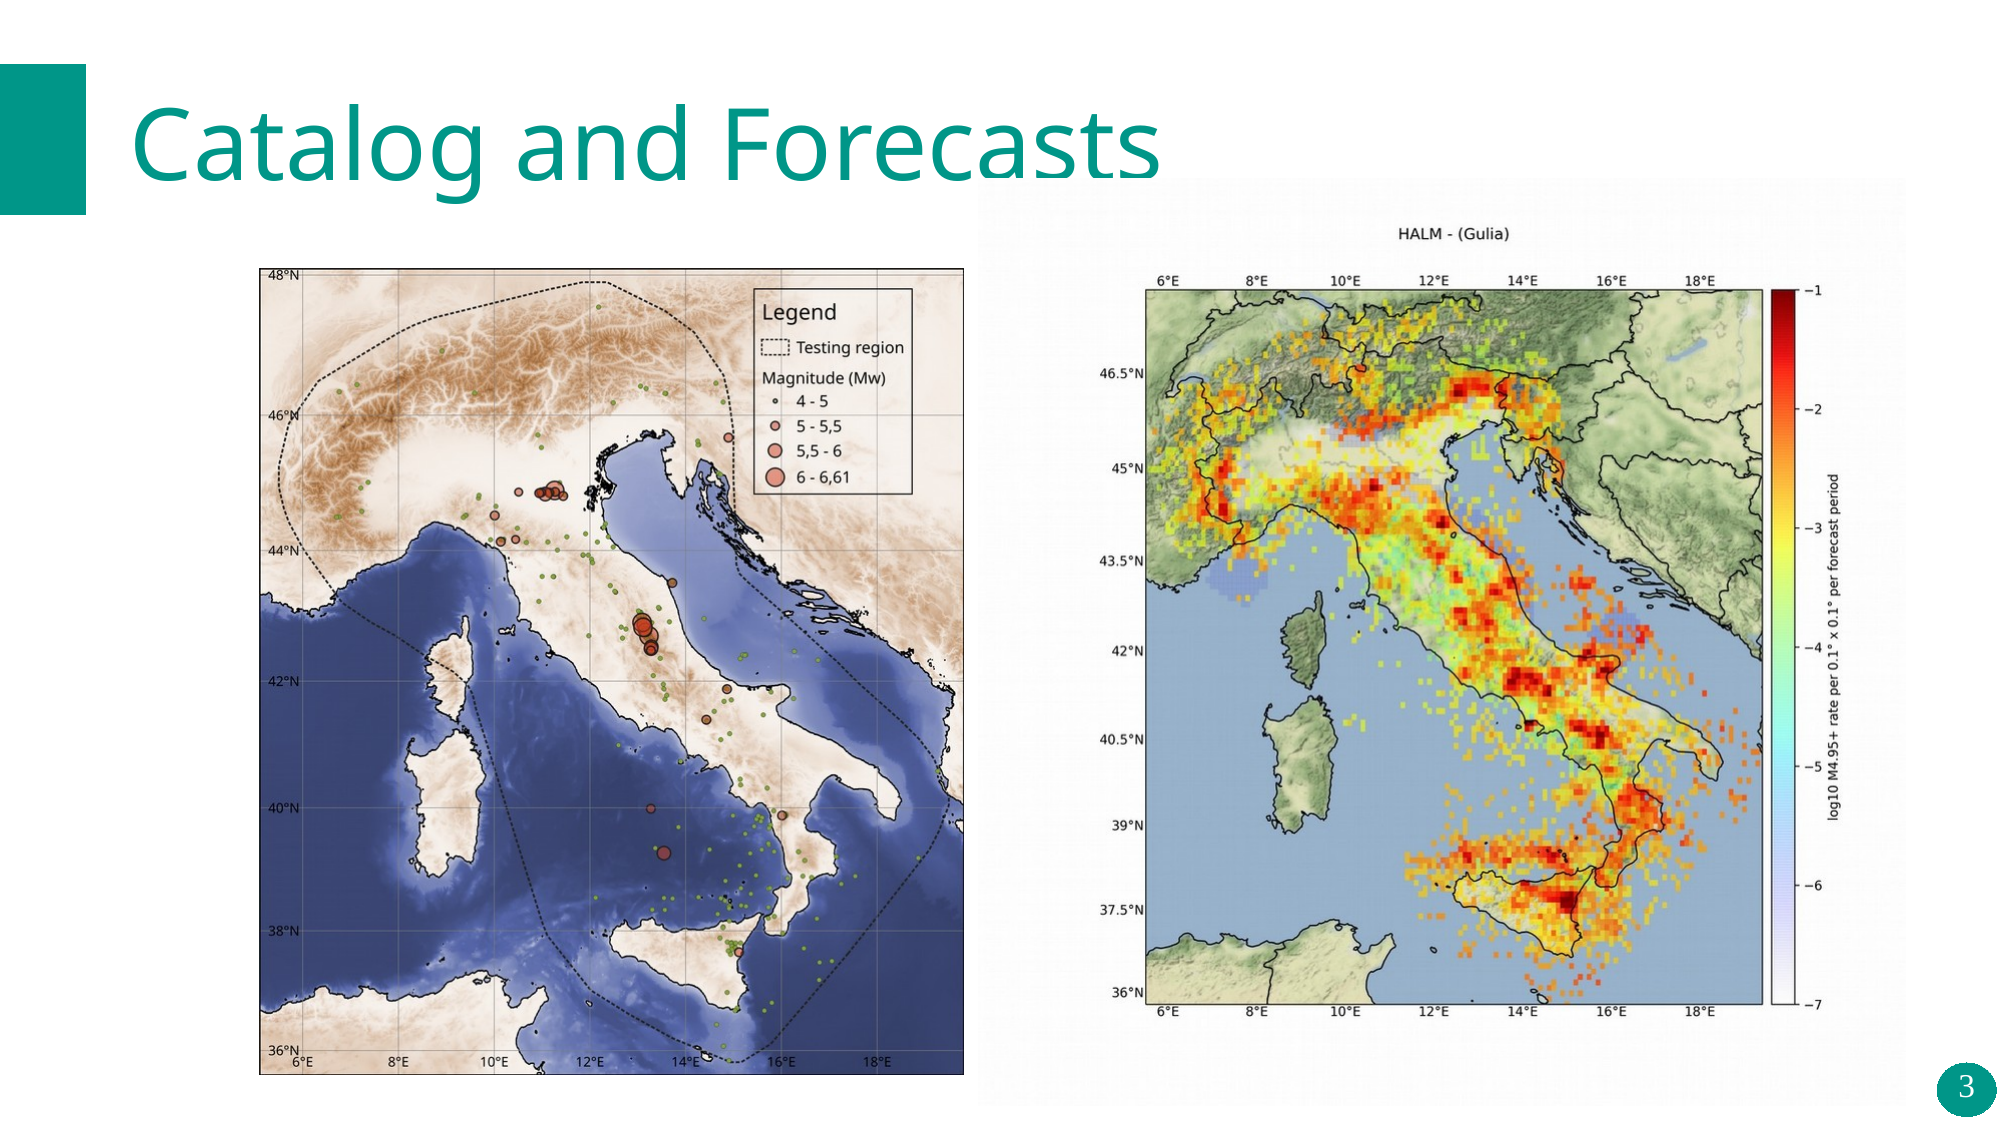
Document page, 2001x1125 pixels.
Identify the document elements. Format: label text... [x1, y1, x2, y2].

picture [259, 268, 964, 1075]
picture [978, 178, 1906, 1106]
title Catalog and Forecasts [129, 70, 1901, 213]
